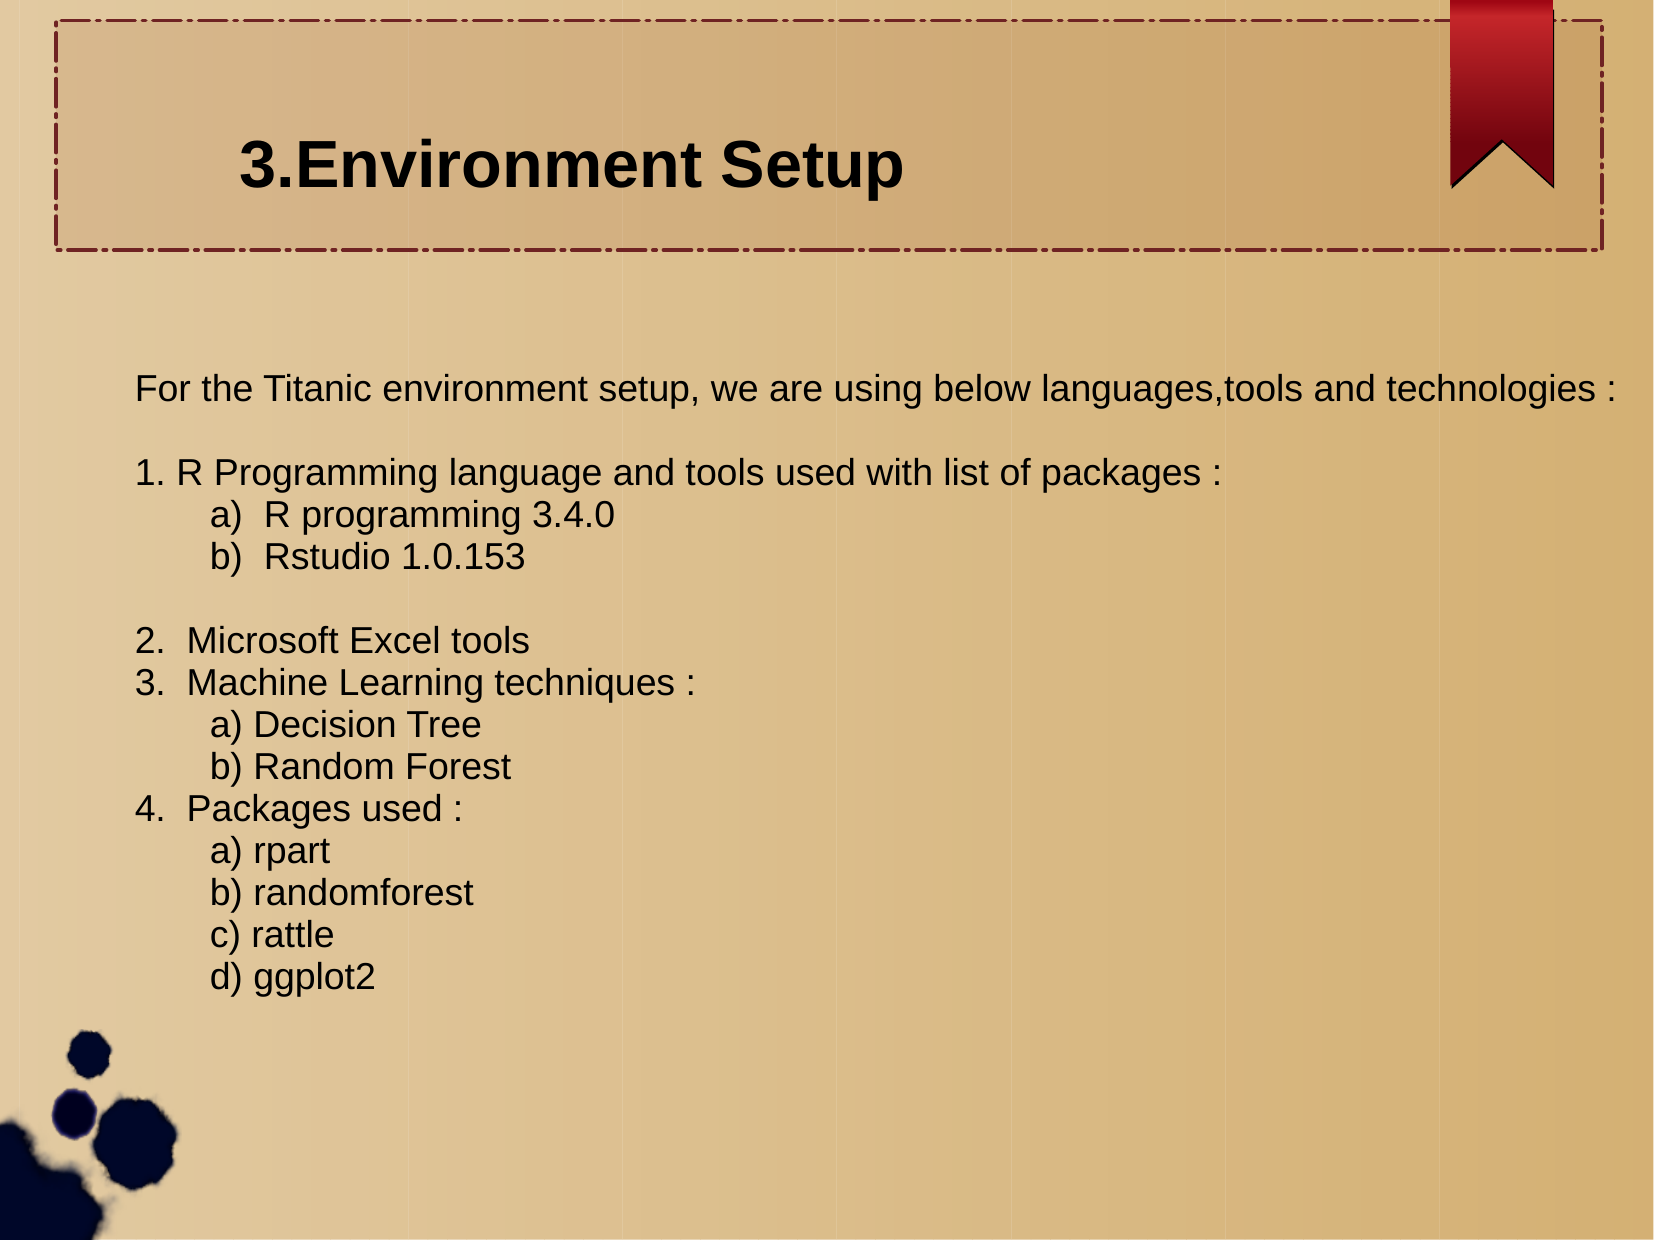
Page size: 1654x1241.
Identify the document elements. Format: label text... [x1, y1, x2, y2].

text_box For the Titanic environment setup, we are using below languages,tools and technologies : 1. R Programming language and tools used with list of packages : a) R programming 3.4.0 b) Rstudio 1.0.153 2. Microsoft Excel tools 3. Machine Learning techniques : a) Decision Tree b) Random Forest 4. Packages used : a) rpart b) randomforest c) rattle d) ggplot2 [120, 360, 1633, 1005]
text_box 3.Environment Setup [225, 120, 923, 210]
